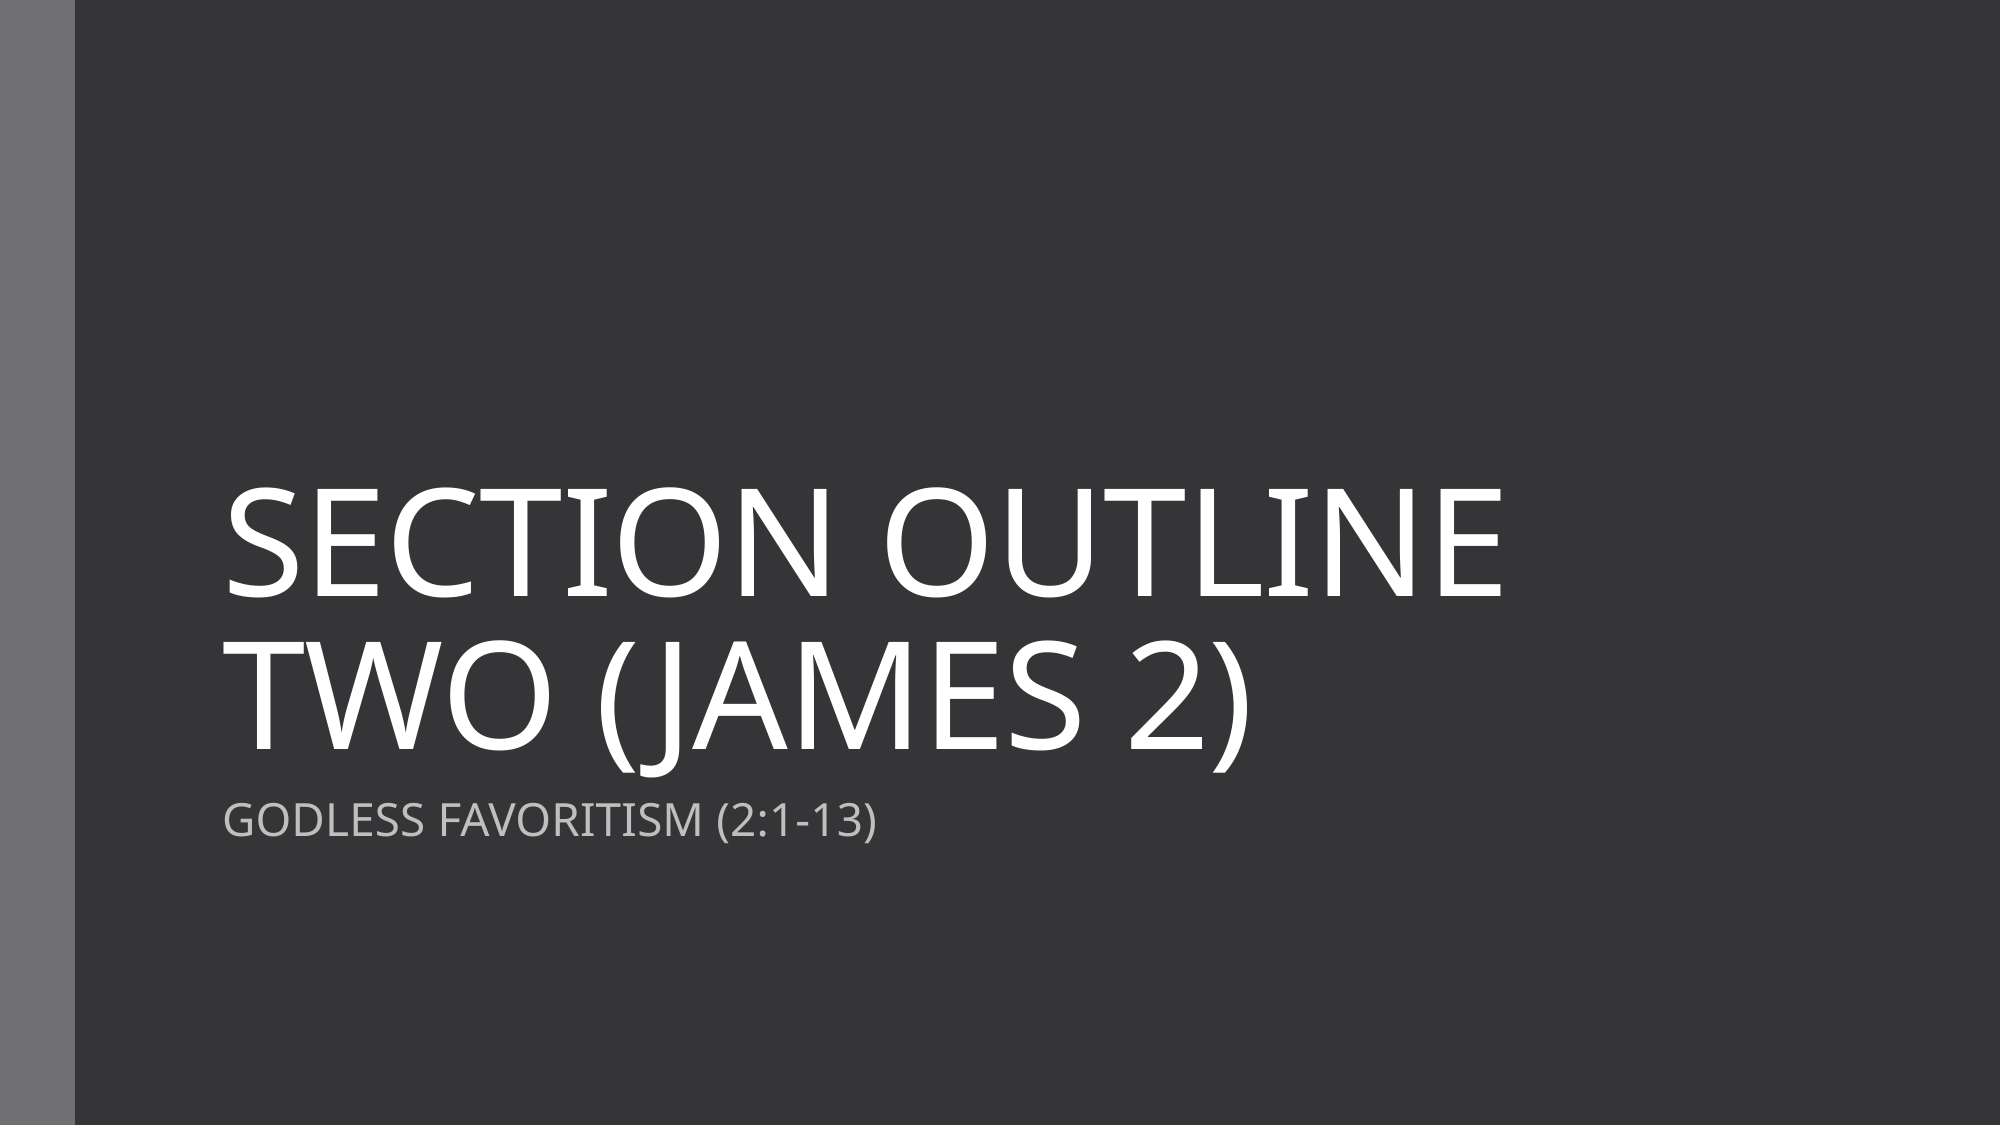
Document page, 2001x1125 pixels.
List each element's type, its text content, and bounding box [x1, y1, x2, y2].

title SECTION OUTLINE TWO (JAMES 2) [206, 124, 1752, 787]
subtitle GODLESS FAVORITISM (2:1-13) [206, 787, 1752, 1066]
